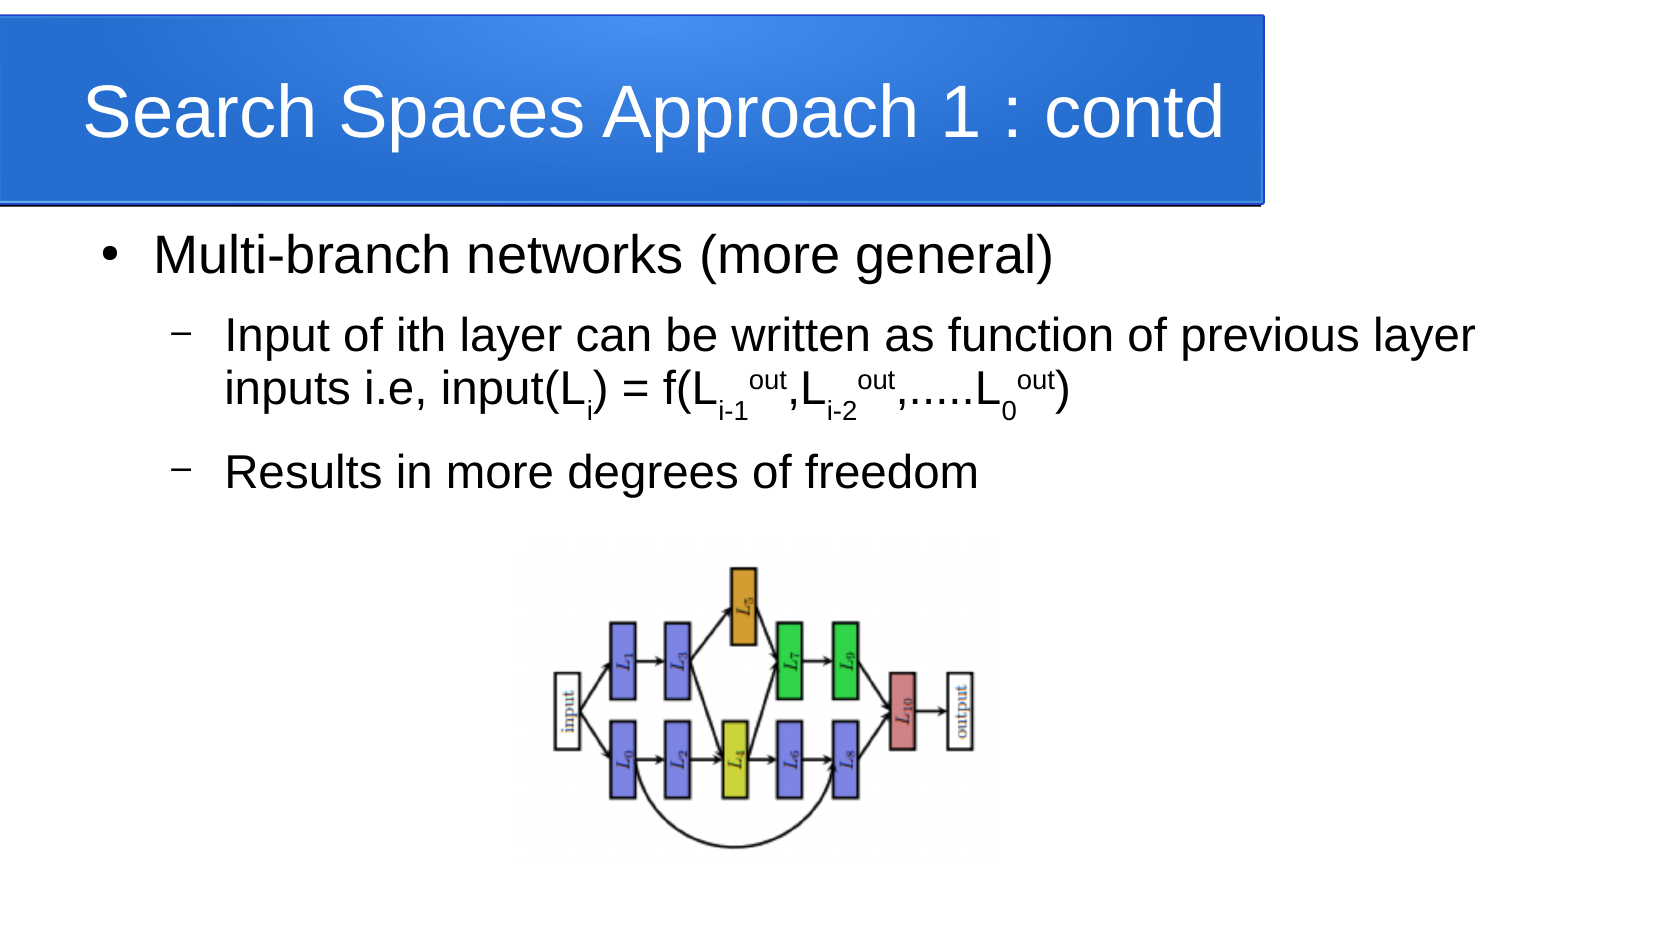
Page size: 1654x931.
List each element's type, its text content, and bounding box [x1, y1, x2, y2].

title Search Spaces Approach 1 : contd [82, 35, 1235, 189]
picture [519, 543, 998, 863]
list Multi-branch networks (more general) Input of ith layer can be written as function of previous layer inputs i.e, input(Li) = f(Li-1out,Li-2out,.....L0out) Results in more degrees of freedom [82, 224, 1571, 764]
